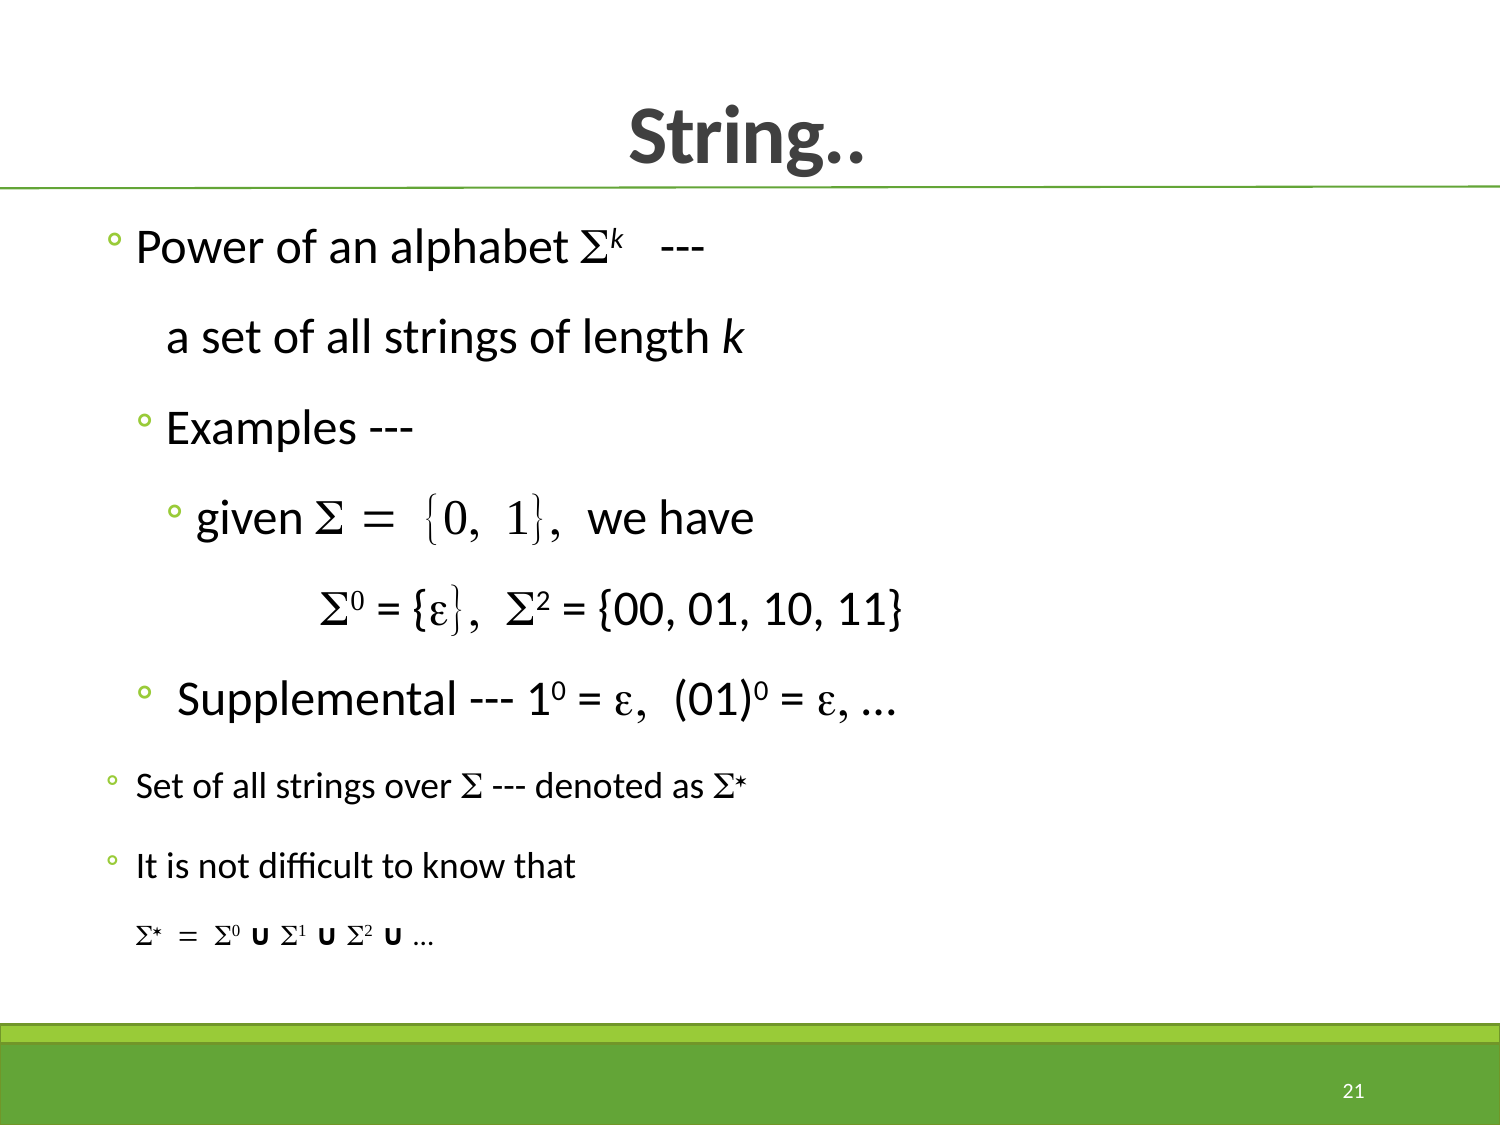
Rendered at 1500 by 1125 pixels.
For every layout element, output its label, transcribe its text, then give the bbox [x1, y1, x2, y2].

title String.. [72, 37, 1423, 187]
list Power of an alphabet Sk --- a set of all strings of length k Examples --- given S = {0, 1}, we have S0 = {e}, S2 = {00, 01, 10, 11} Supplemental --- 10 = e, (01)0 = e, … Set of all strings over S --- denoted as S* It is not difficult to know that S* = S0 ∪ S1 ∪ S2 ∪ … [72, 187, 1457, 1008]
